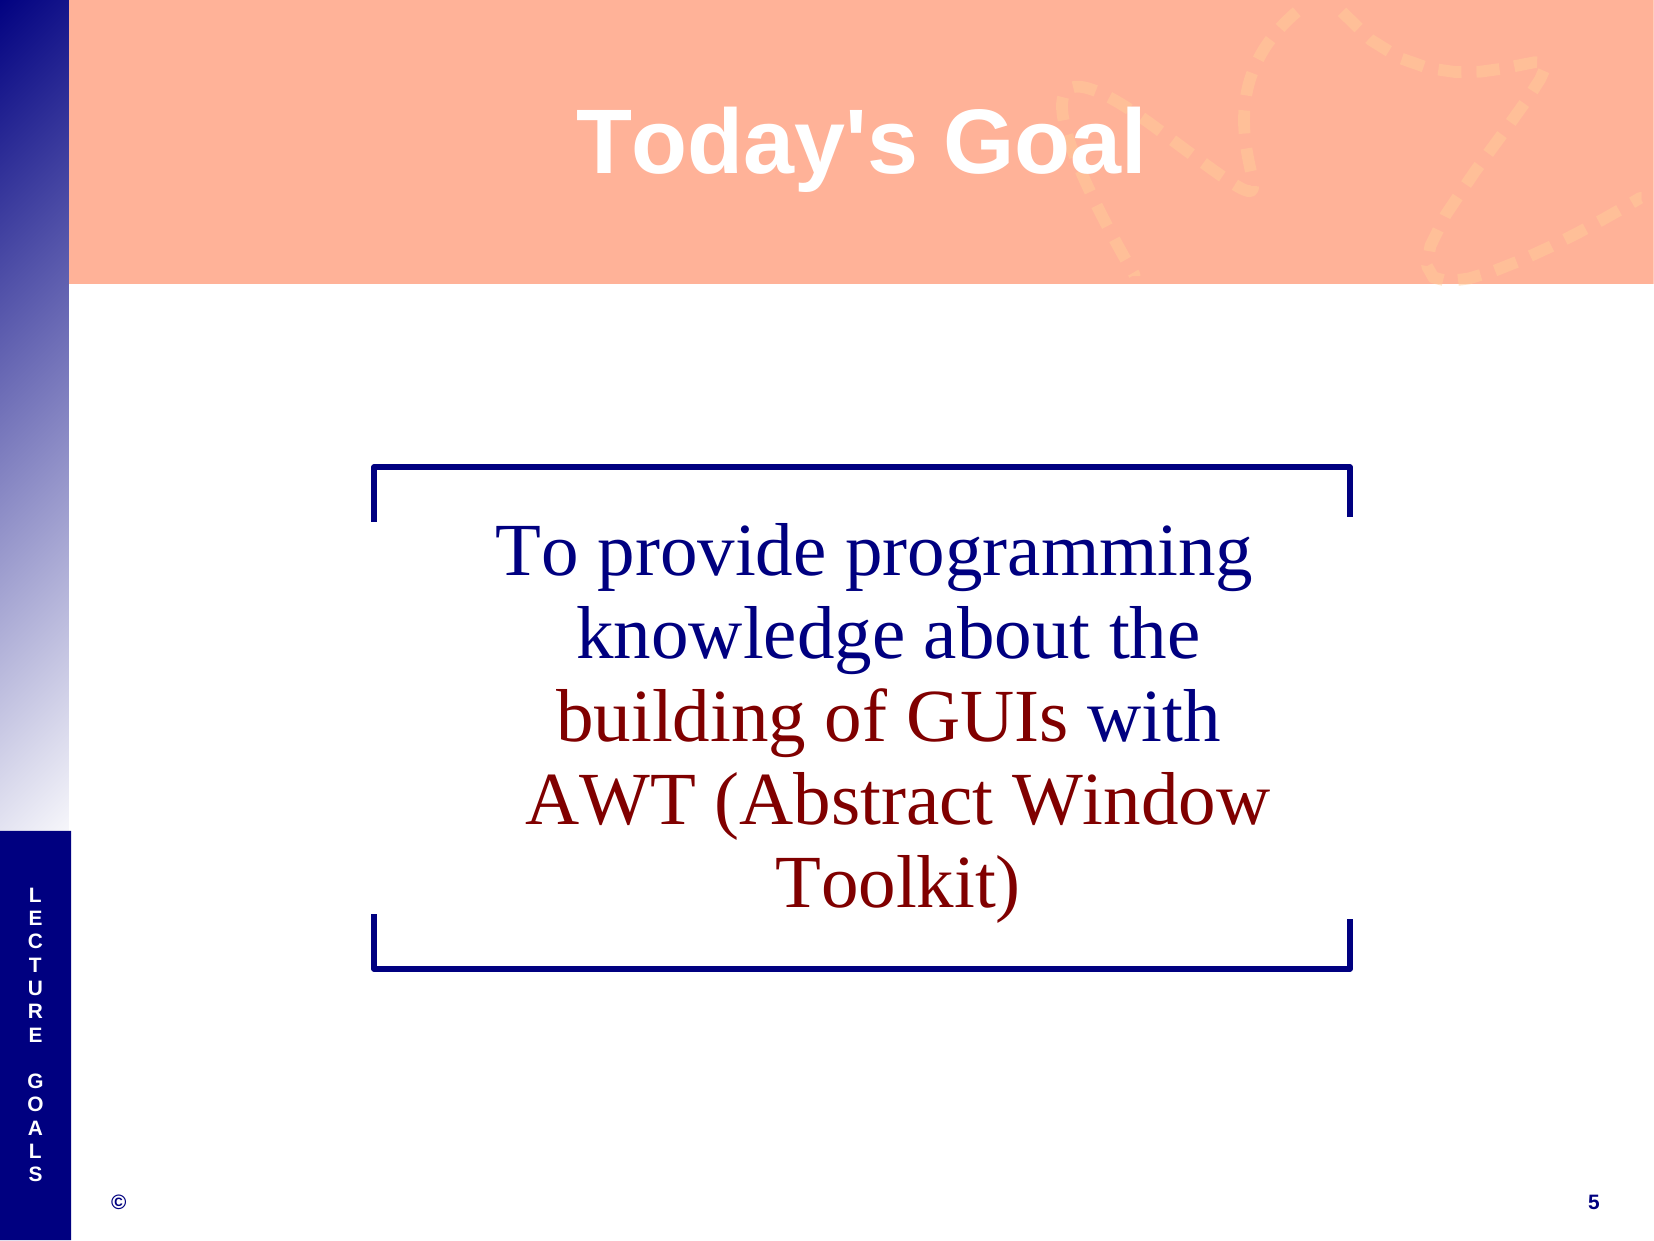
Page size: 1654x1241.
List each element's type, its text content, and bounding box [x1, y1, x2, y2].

title Today's Goal [70, 37, 1654, 246]
text_box L E C T U R E G O A L S [0, 829, 71, 1241]
text_box To provide programming knowledge about the building of GUIs with AWT (Abstract Window Toolkit) [392, 430, 1333, 1002]
